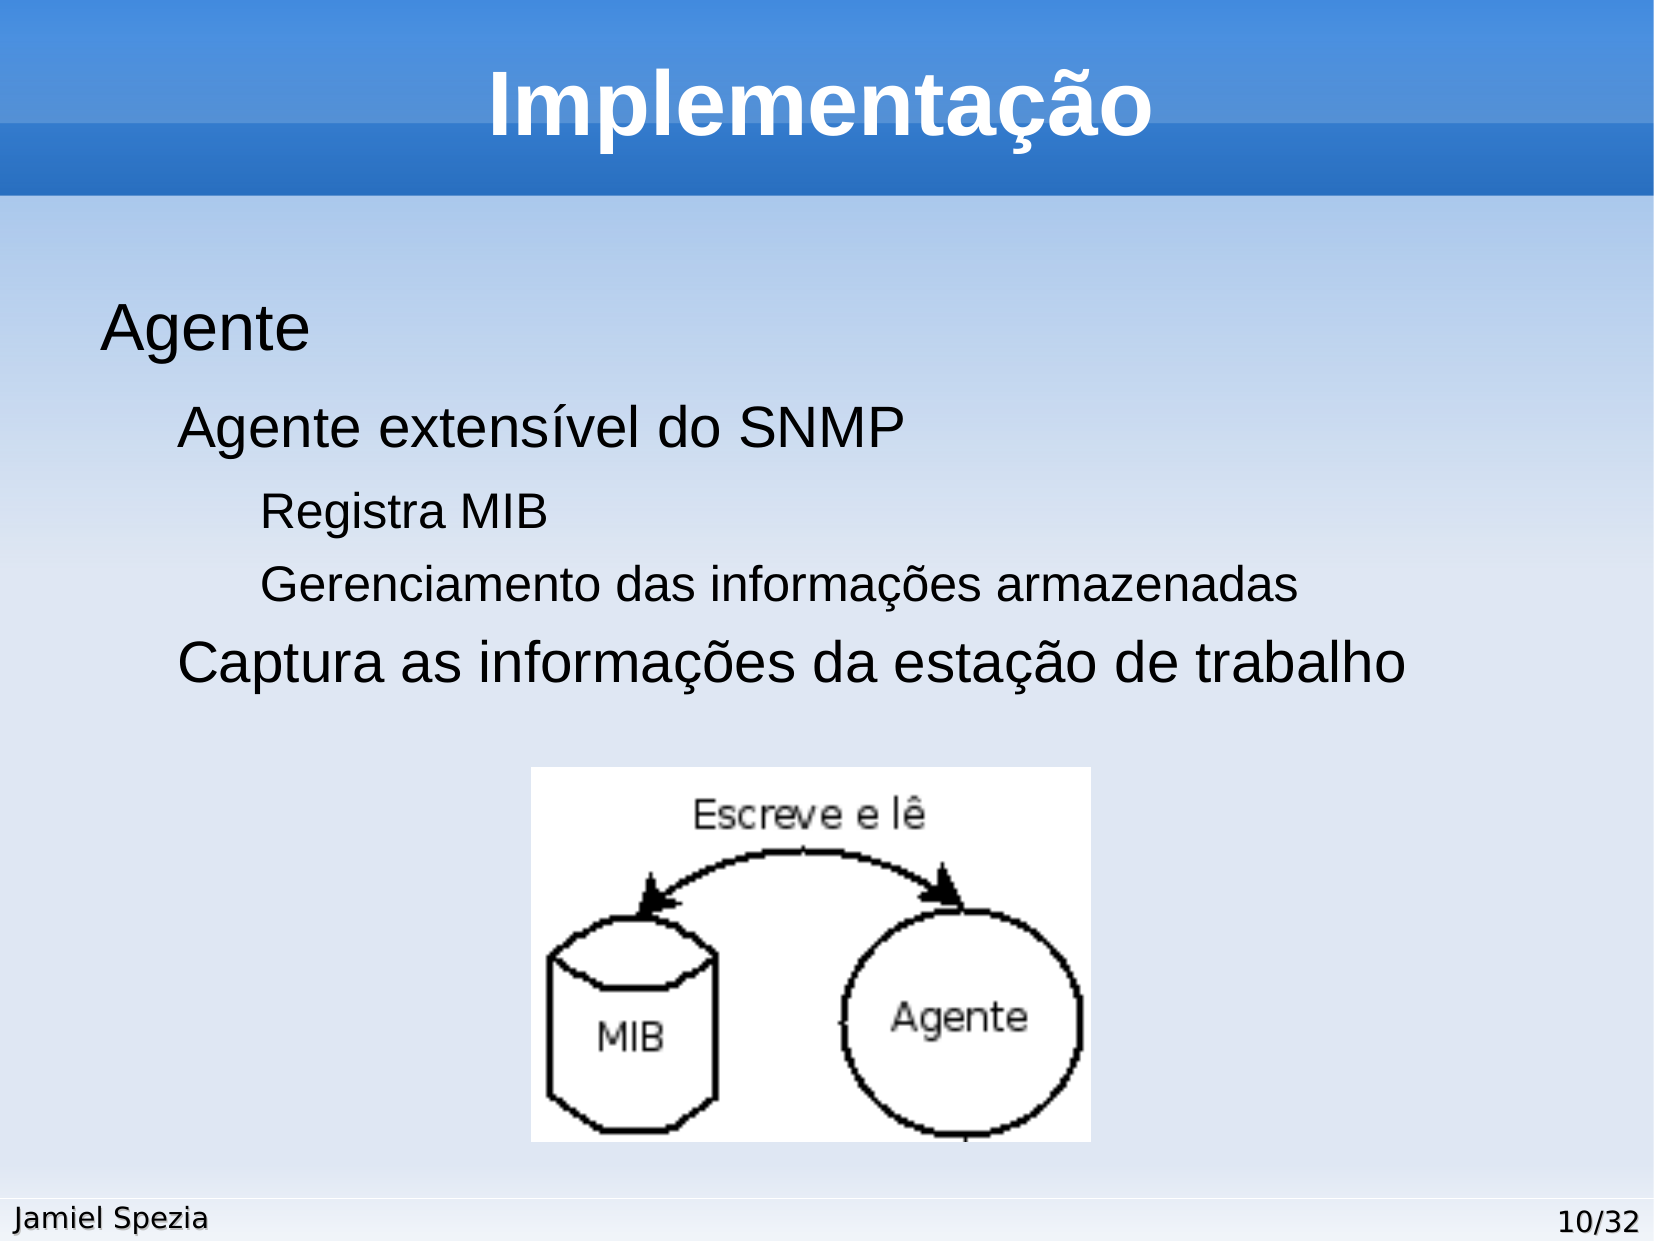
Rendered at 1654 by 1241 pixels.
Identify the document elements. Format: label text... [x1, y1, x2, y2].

picture [0, 1199, 1654, 1241]
picture [0, 0, 1654, 1198]
title Implementação [76, 0, 1566, 208]
list Agente Agente extensível do SNMP Registra MIB Gerenciamento das informações armazenadas Captura as informações da estação de trabalho [82, 290, 1571, 1094]
